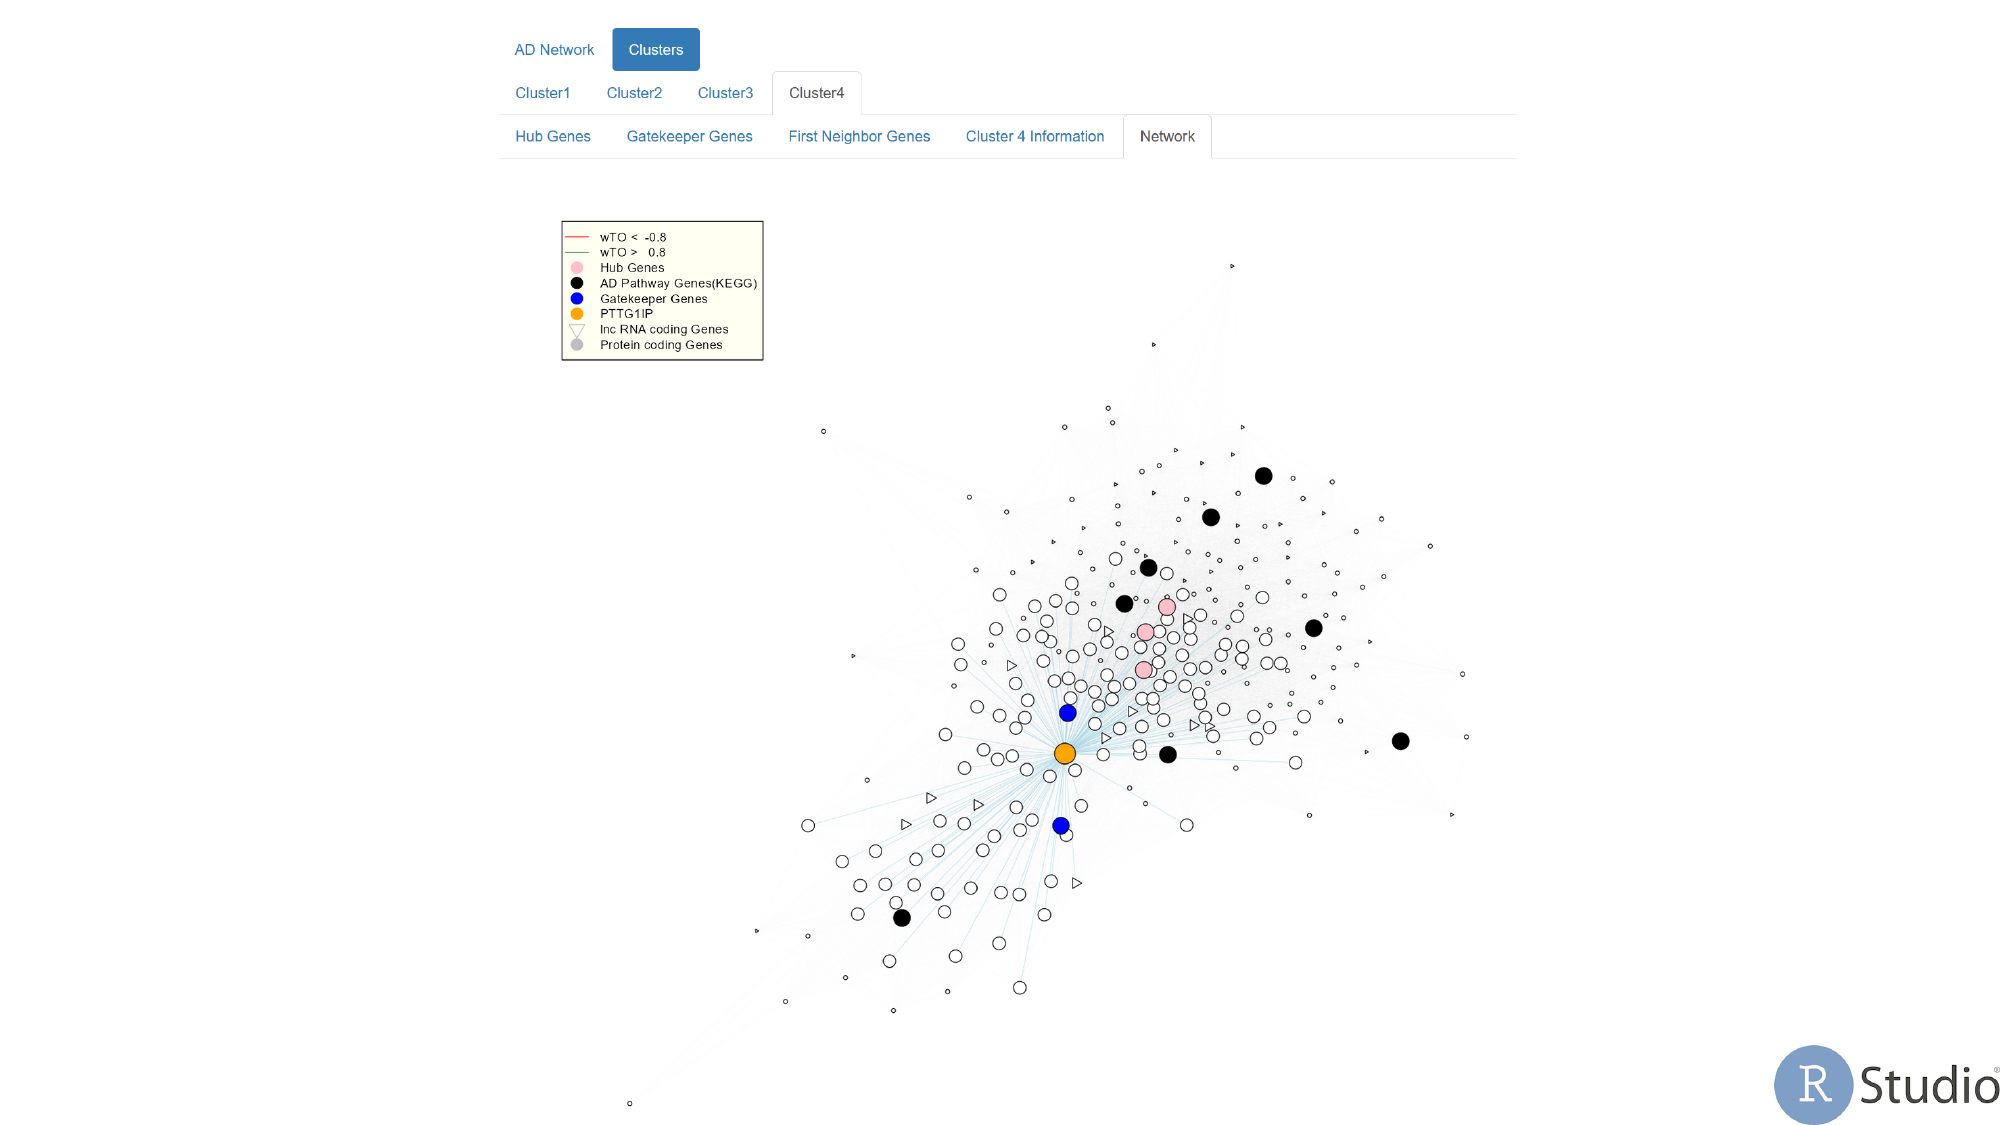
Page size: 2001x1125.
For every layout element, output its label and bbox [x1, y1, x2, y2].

picture [483, 0, 1517, 1125]
picture [1774, 1045, 2000, 1125]
